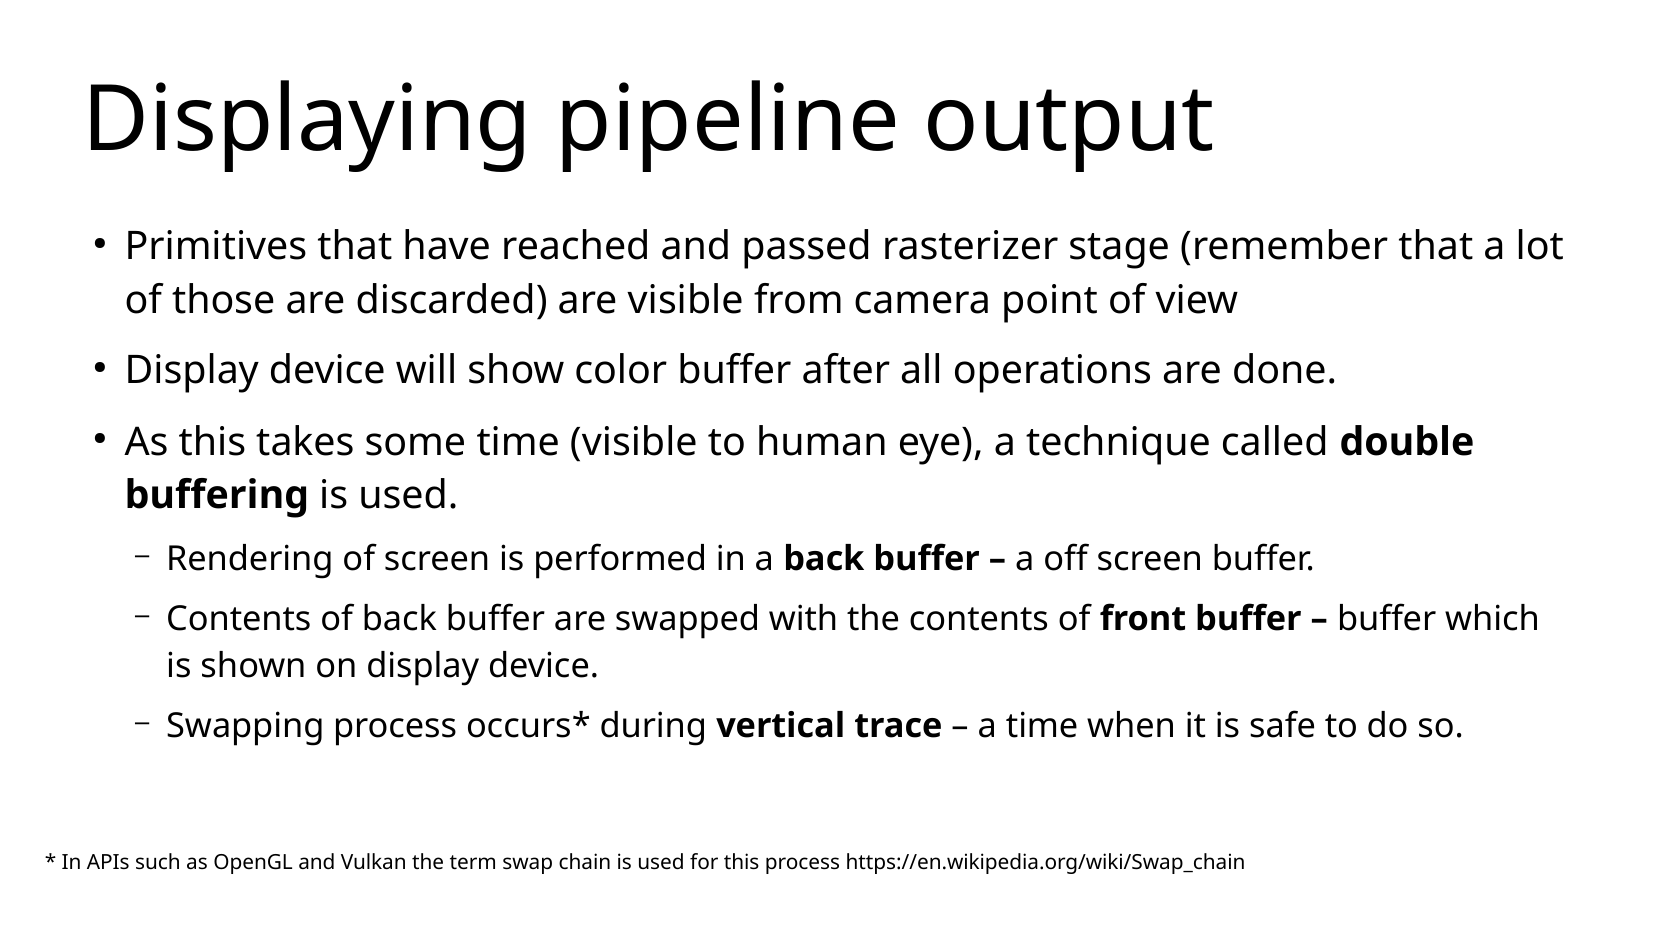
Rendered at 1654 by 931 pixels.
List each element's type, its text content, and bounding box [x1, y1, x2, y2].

text_box * In APIs such as OpenGL and Vulkan the term swap chain is used for this process https://en.wikipedia.org/wiki/Swap_chain [30, 840, 1636, 881]
title Displaying pipeline output [82, 37, 1571, 193]
list Primitives that have reached and passed rasterizer stage (remember that a lot of those are discarded) are visible from camera point of view Display device will show color buffer after all operations are done. As this takes some time (visible to human eye), a technique called double buffering is used. Rendering of screen is performed in a back buffer – a off screen buffer. Contents of back buffer are swapped with the contents of front buffer – buffer which is shown on display device. Swapping process occurs* during vertical trace – a time when it is safe to do so. [82, 217, 1571, 758]
